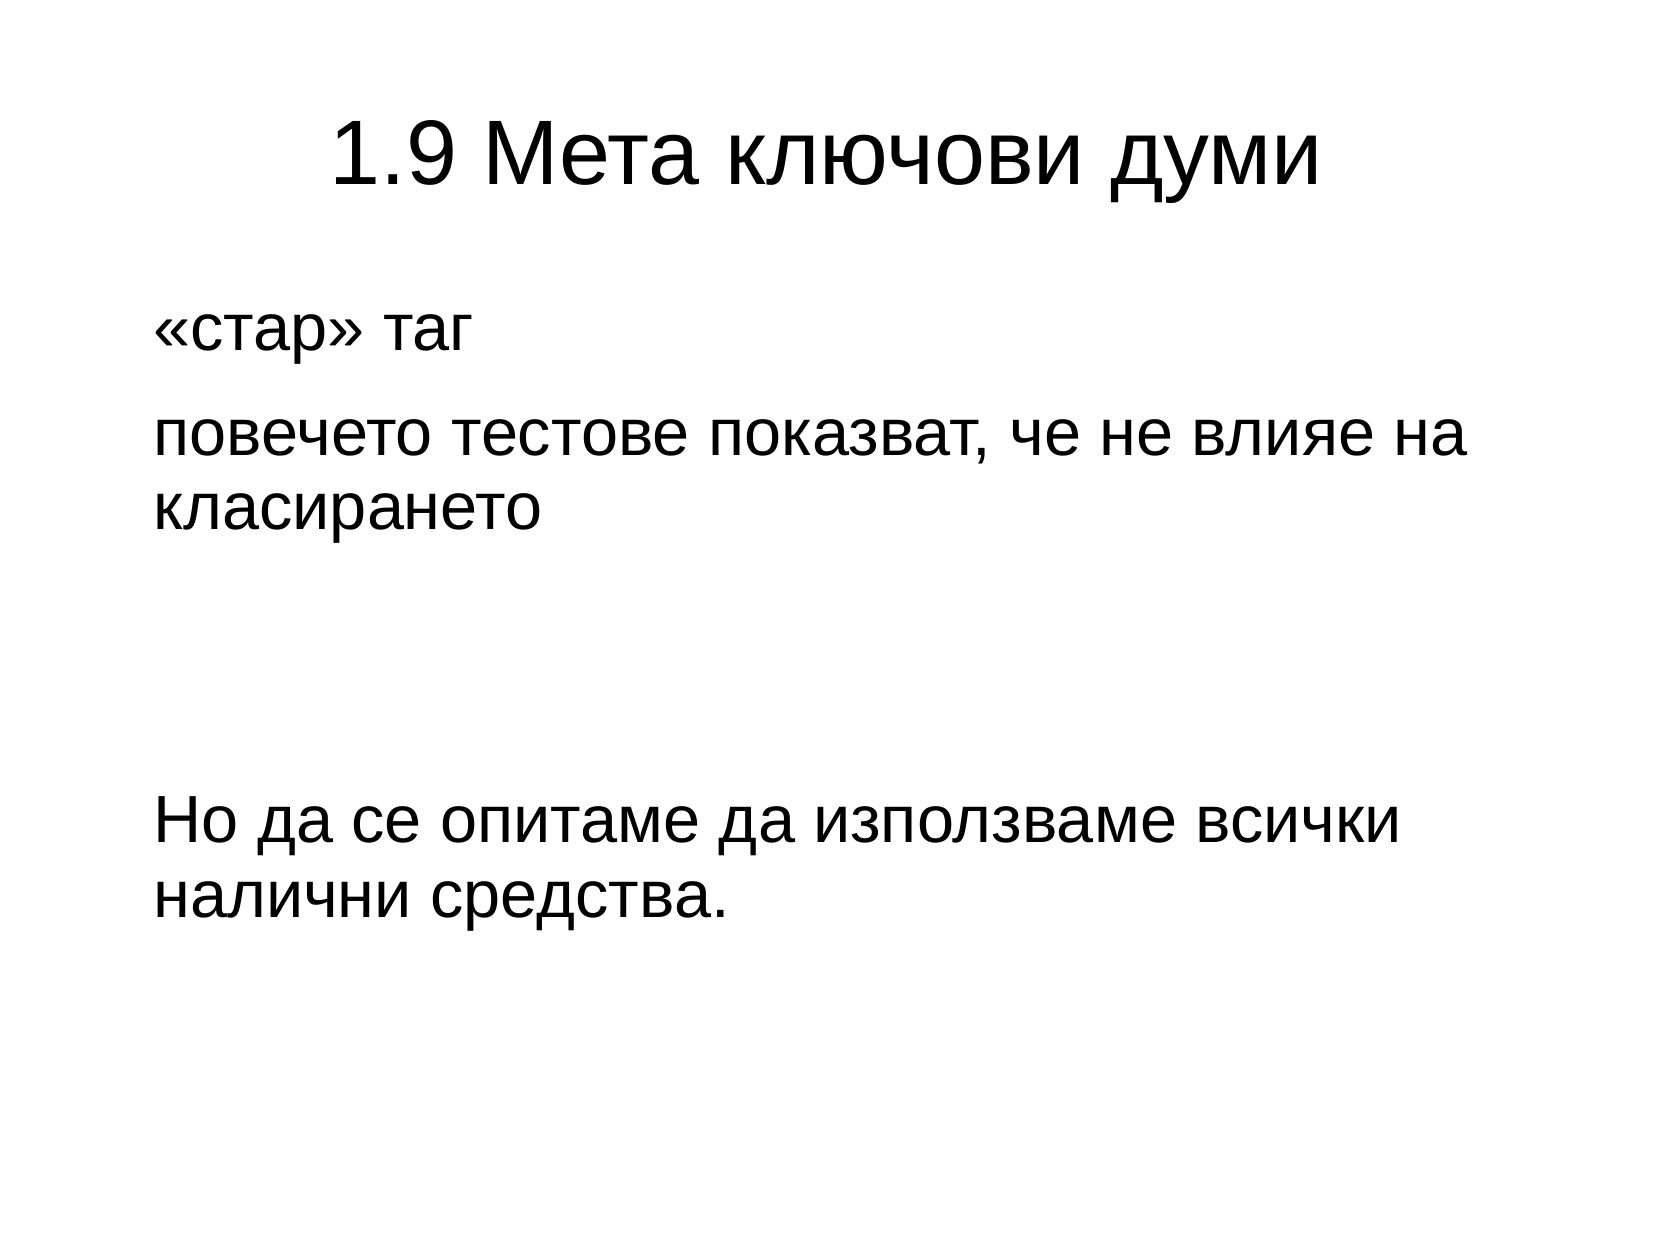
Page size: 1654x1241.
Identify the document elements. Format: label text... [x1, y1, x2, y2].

list «стар» таг повечето тестове показват, че не влияе на класирането Но да се опитаме да използваме всички налични средства. [82, 290, 1571, 1109]
title 1.9 Мета ключови думи [82, 49, 1571, 257]
